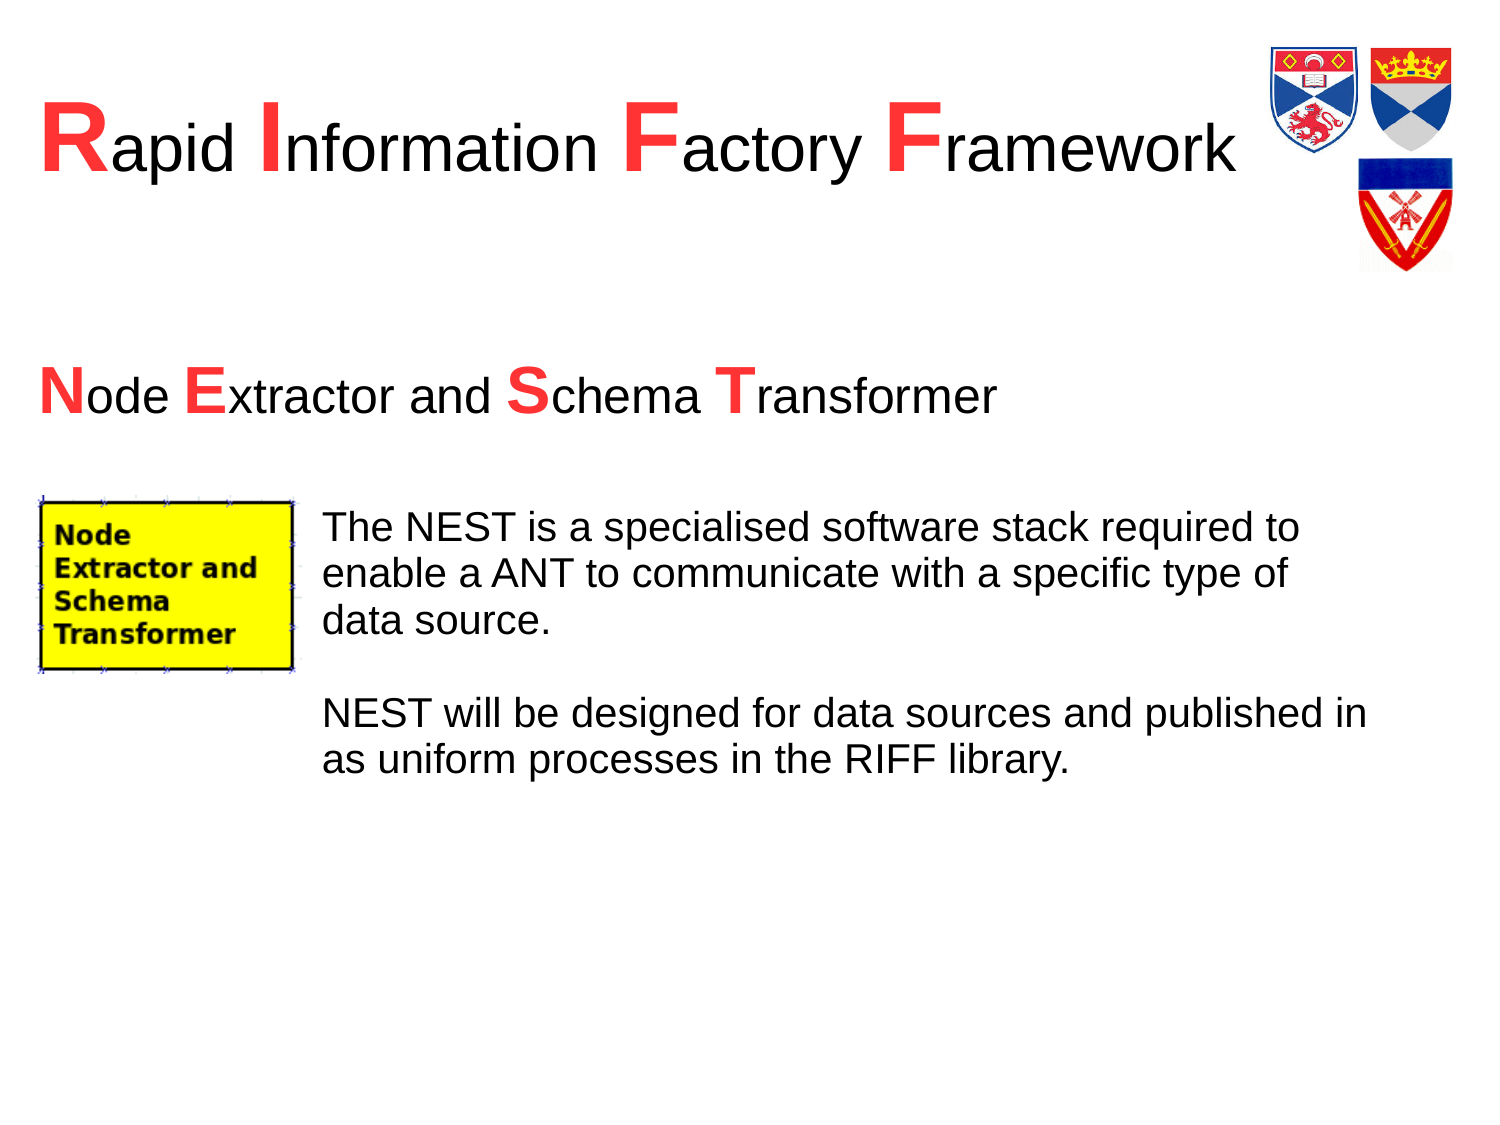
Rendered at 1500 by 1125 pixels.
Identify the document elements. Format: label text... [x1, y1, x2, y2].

text_box Rapid Information Factory Framework [23, 73, 1269, 201]
text_box The NEST is a specialised software stack required to enable a ANT to communicate with a specific type of data source. NEST will be designed for data sources and published in as uniform processes in the RIFF library. [307, 496, 1394, 827]
text_box Node Extractor and Schema Transformer [23, 345, 1458, 438]
picture [1358, 158, 1453, 272]
picture [35, 495, 302, 674]
picture [1268, 45, 1465, 154]
